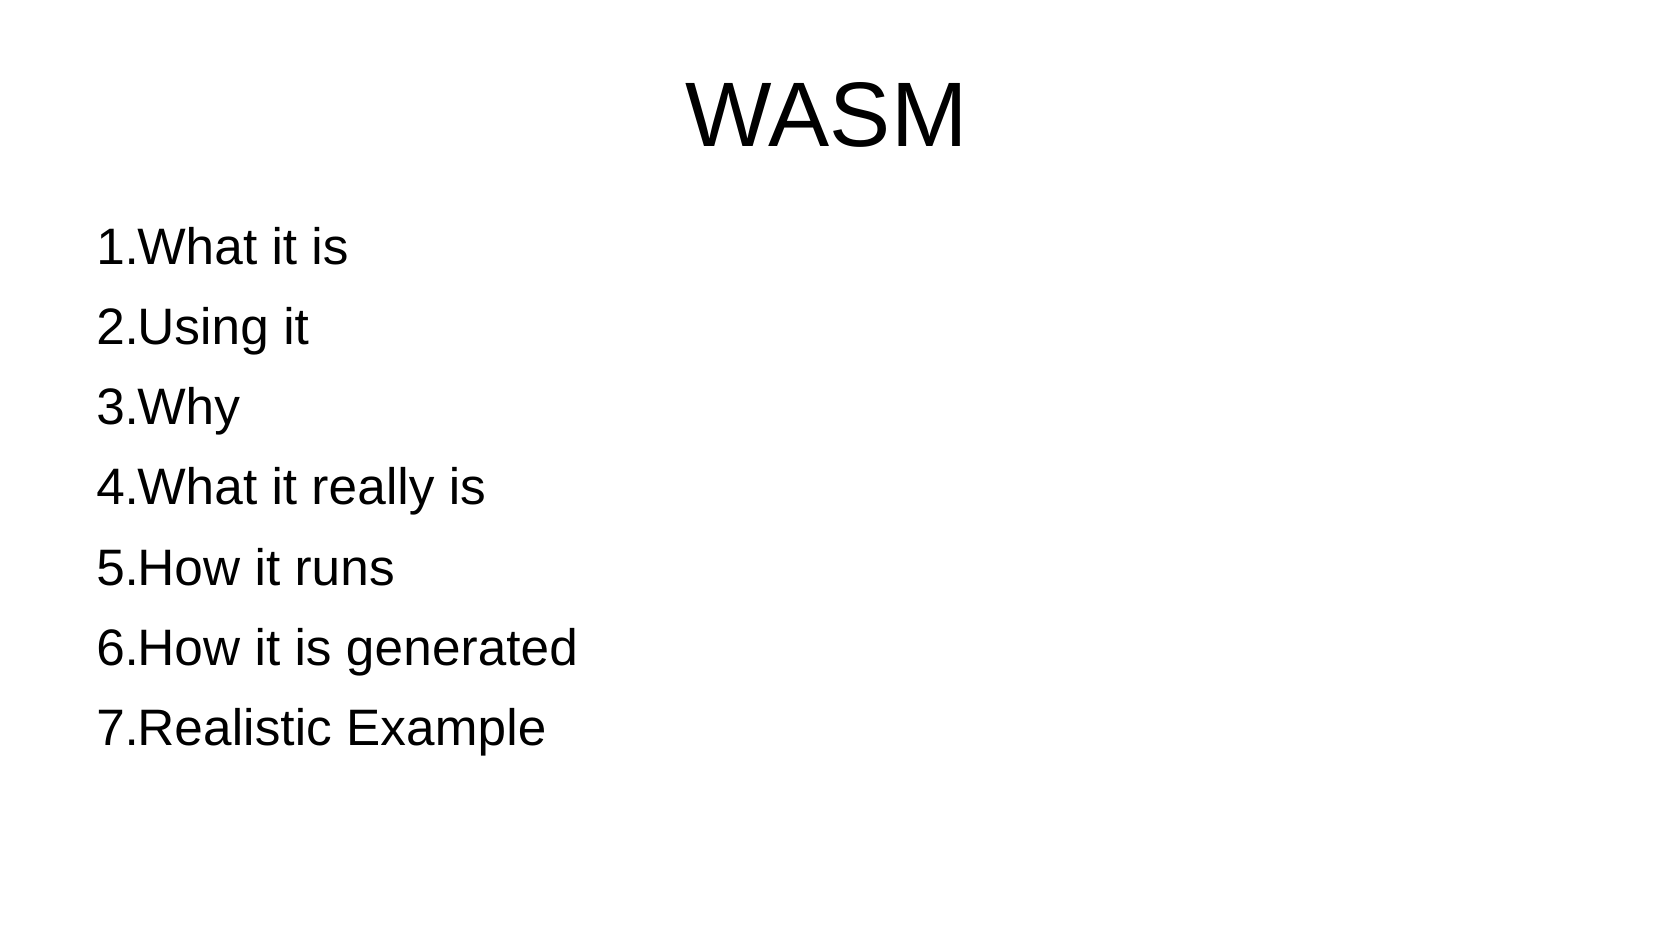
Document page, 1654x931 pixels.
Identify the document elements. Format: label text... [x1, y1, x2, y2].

title WASM [82, 37, 1571, 193]
list What it is Using it Why What it really is How it runs How it is generated Realistic Example [82, 217, 1571, 758]
